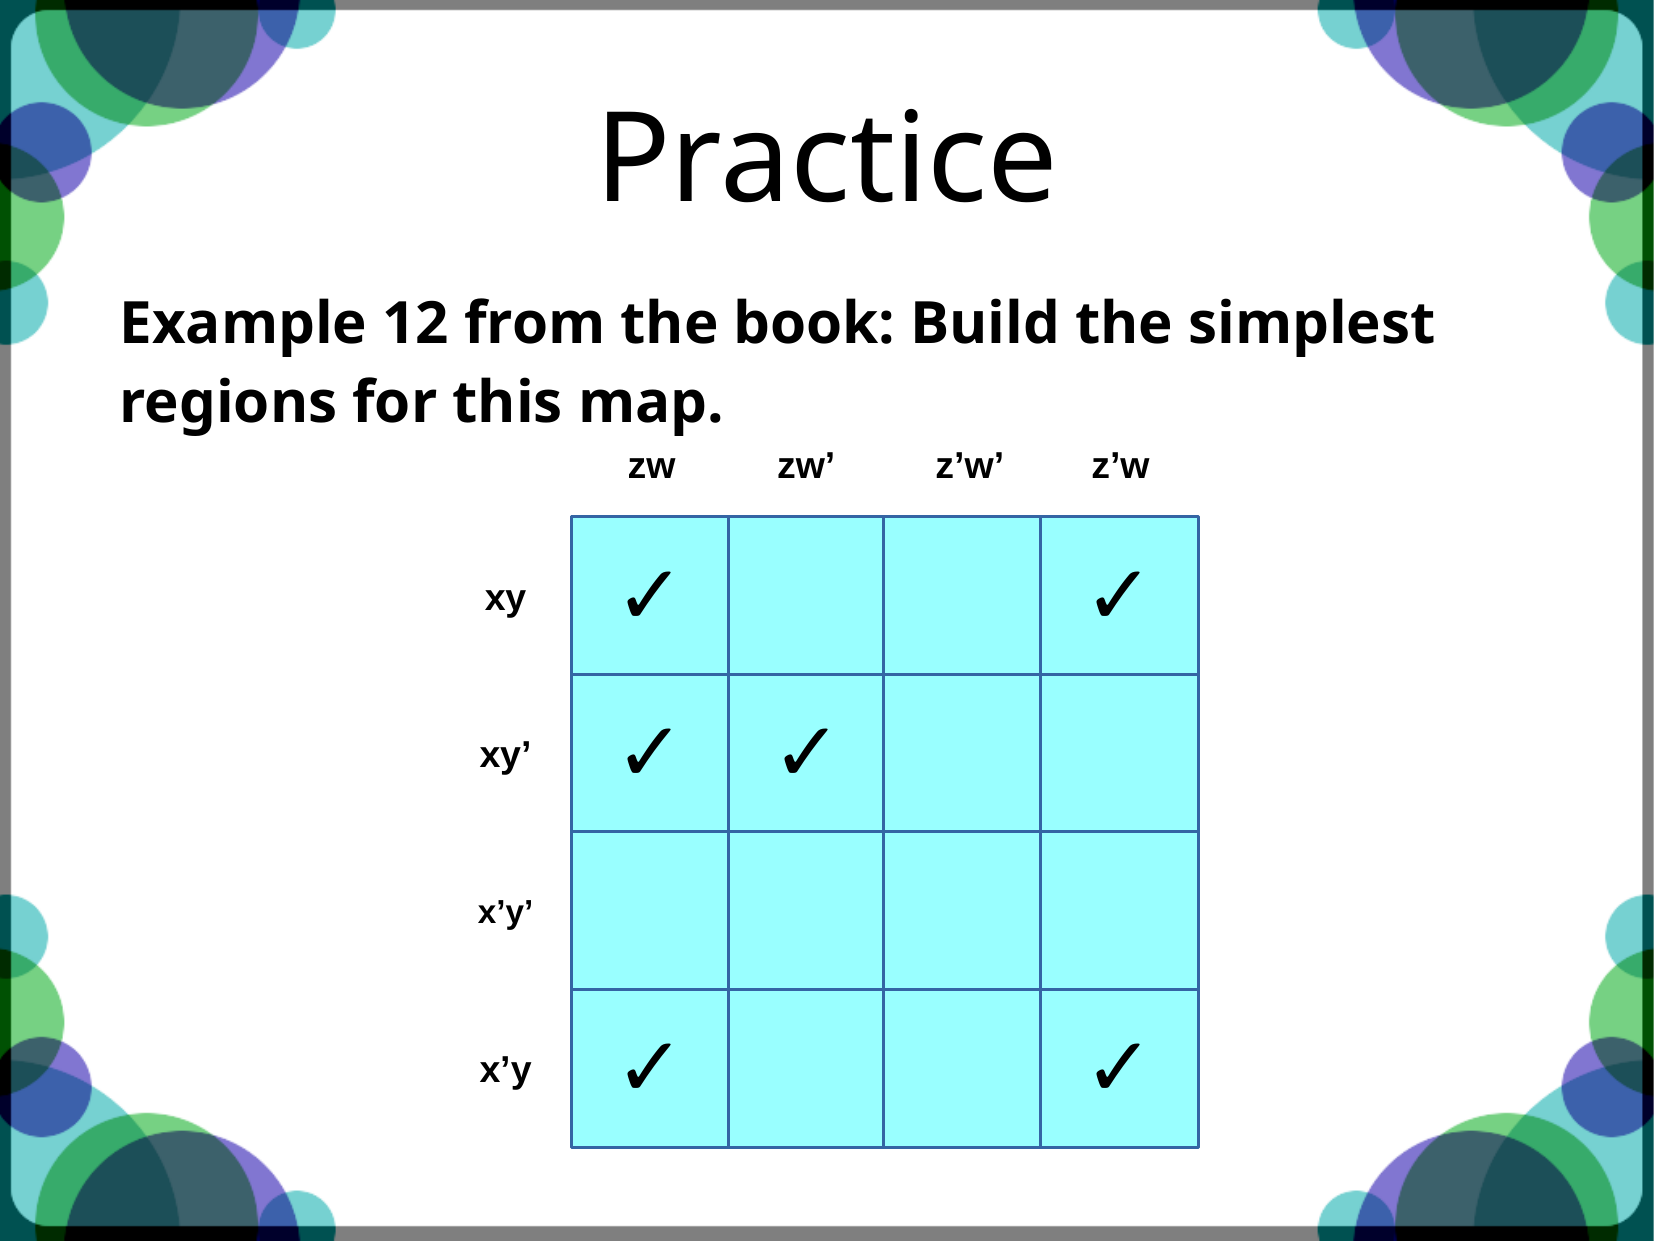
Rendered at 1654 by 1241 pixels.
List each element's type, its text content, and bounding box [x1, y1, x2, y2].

text_box x’y [444, 990, 567, 1149]
text_box ✓ [571, 989, 728, 1148]
text_box Example 12 from the book: Build the simplest regions for this map. [119, 281, 1573, 535]
picture [0, 0, 1654, 1241]
title Practice [82, 49, 1571, 257]
text_box x’y’ [444, 833, 567, 990]
text_box xy’ [444, 675, 567, 833]
text_box ✓ [571, 535, 728, 674]
text_box ✓ [1040, 989, 1199, 1148]
text_box xy [444, 535, 567, 675]
text_box ✓ [571, 674, 728, 831]
text_box ✓ [1040, 535, 1199, 674]
text_box ✓ [728, 674, 883, 831]
text_box [571, 535, 1199, 1148]
